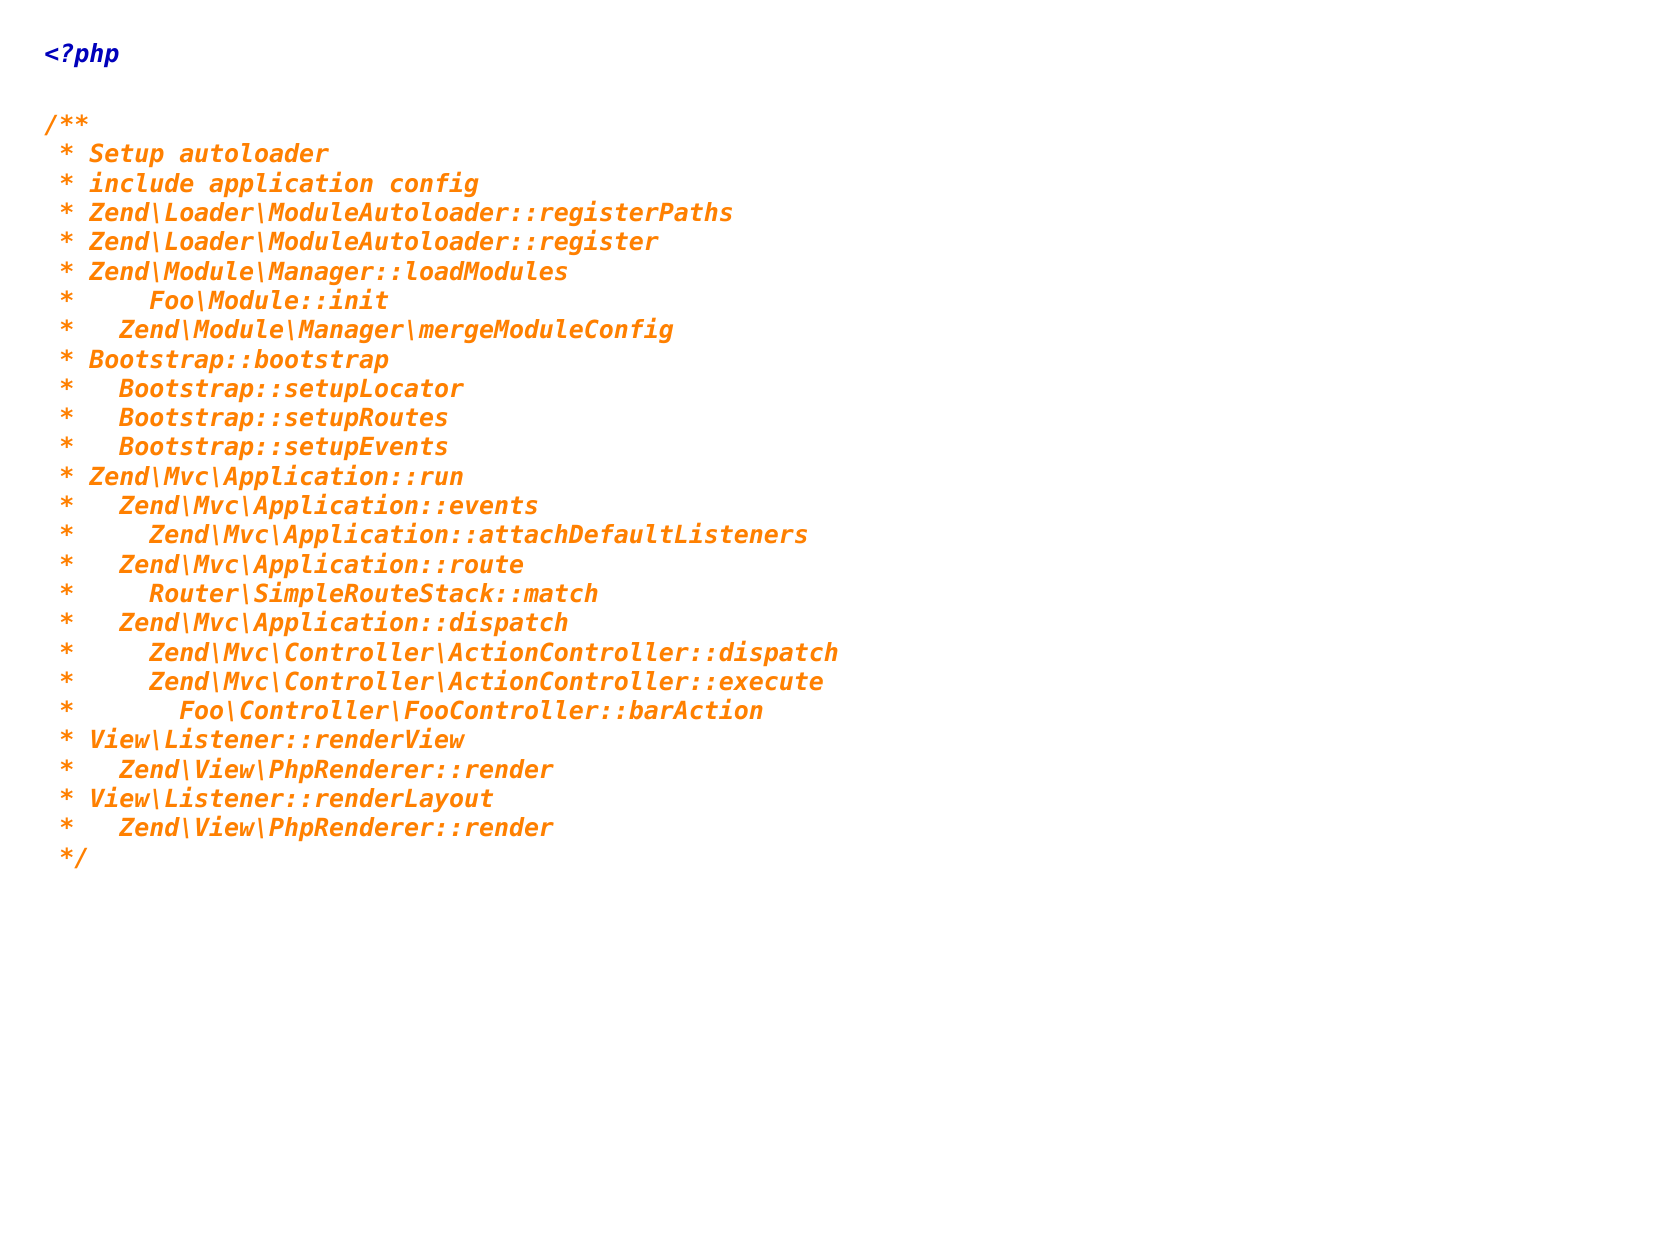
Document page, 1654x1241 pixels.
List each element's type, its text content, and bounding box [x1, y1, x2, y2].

text_box <?php /** * Setup autoloader * include application config * Zend\Loader\ModuleAutoloader::registerPaths * Zend\Loader\ModuleAutoloader::register * Zend\Module\Manager::loadModules * Foo\Module::init * Zend\Module\Manager\mergeModuleConfig * Bootstrap::bootstrap * Bootstrap::setupLocator * Bootstrap::setupRoutes * Bootstrap::setupEvents * Zend\Mvc\Application::run * Zend\Mvc\Application::events * Zend\Mvc\Application::attachDefaultListeners * Zend\Mvc\Application::route * Router\SimpleRouteStack::match * Zend\Mvc\Application::dispatch * Zend\Mvc\Controller\ActionController::dispatch * Zend\Mvc\Controller\ActionController::execute * Foo\Controller\FooController::barAction * View\Listener::renderView * Zend\View\PhpRenderer::render * View\Listener::renderLayout * Zend\View\PhpRenderer::render */ [29, 31, 1625, 1182]
